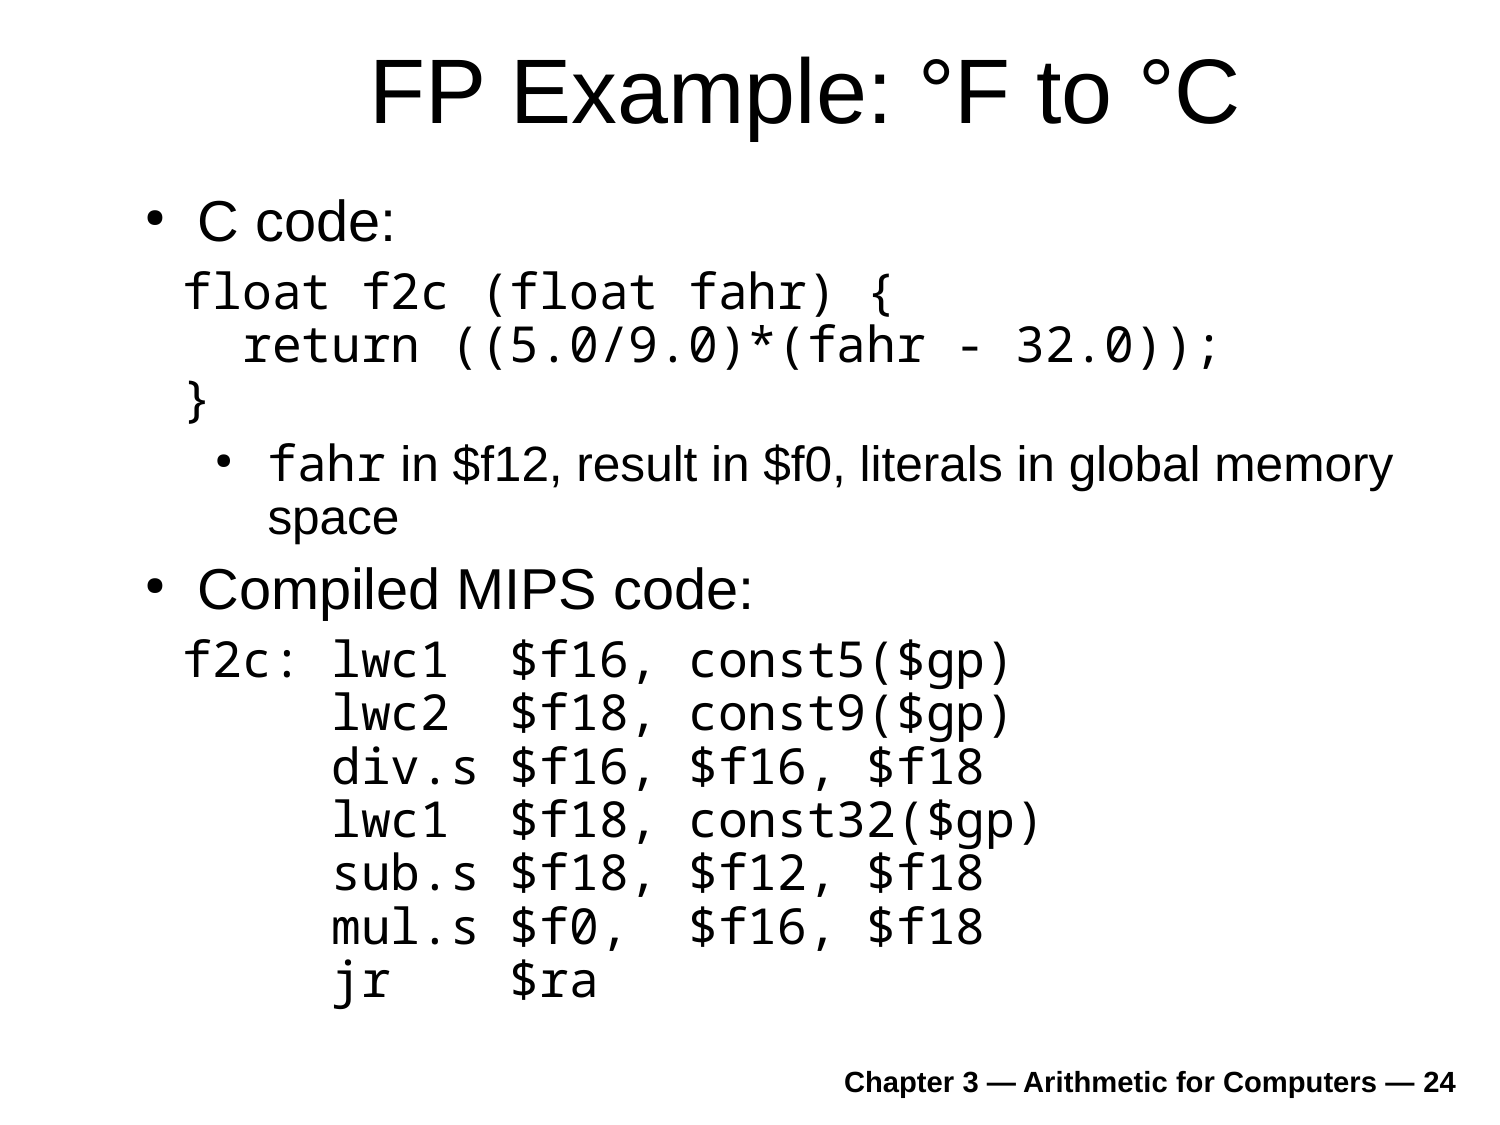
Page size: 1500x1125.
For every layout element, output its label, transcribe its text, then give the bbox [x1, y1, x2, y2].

list C code: float f2c (float fahr) { return ((5.0/9.0)*(fahr - 32.0)); } fahr in $f12, result in $f0, literals in global memory space Compiled MIPS code: f2c: lwc1 $f16, const5($gp) lwc2 $f18, const9($gp) div.s $f16, $f16, $f18 lwc1 $f18, const32($gp) sub.s $f18, $f12, $f18 mul.s $f0, $f16, $f18 jr $ra [112, 184, 1469, 1024]
title FP Example: °F to °C [112, 23, 1468, 149]
text_box Chapter 3 — Arithmetic for Computers — <number> [277, 1046, 1471, 1106]
